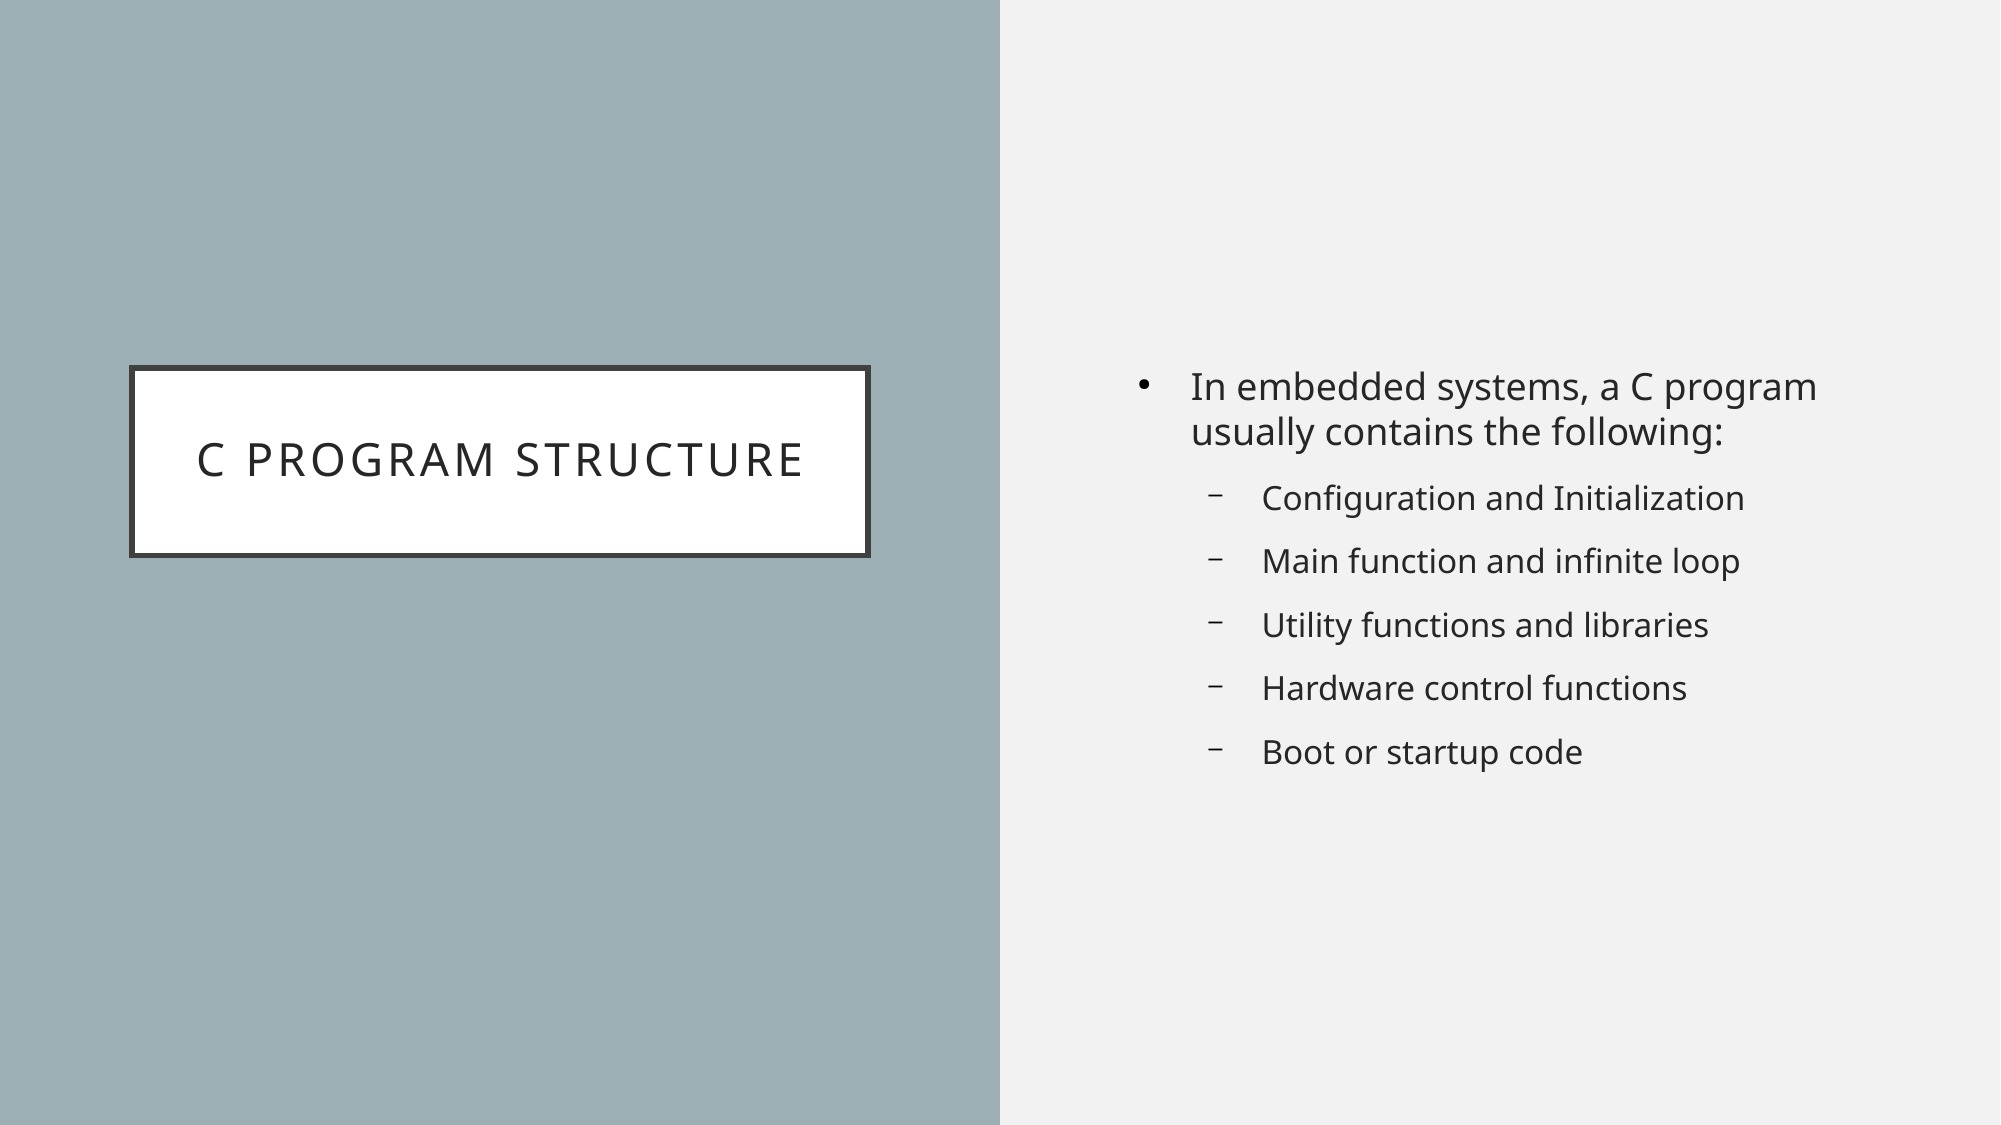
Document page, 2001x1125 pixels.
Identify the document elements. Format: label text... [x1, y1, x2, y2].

title C program structure [131, 368, 868, 556]
list In embedded systems, a C program usually contains the following: Configuration and Initialization Main function and infinite loop Utility functions and libraries Hardware control functions Boot or startup code [1104, 131, 1895, 993]
